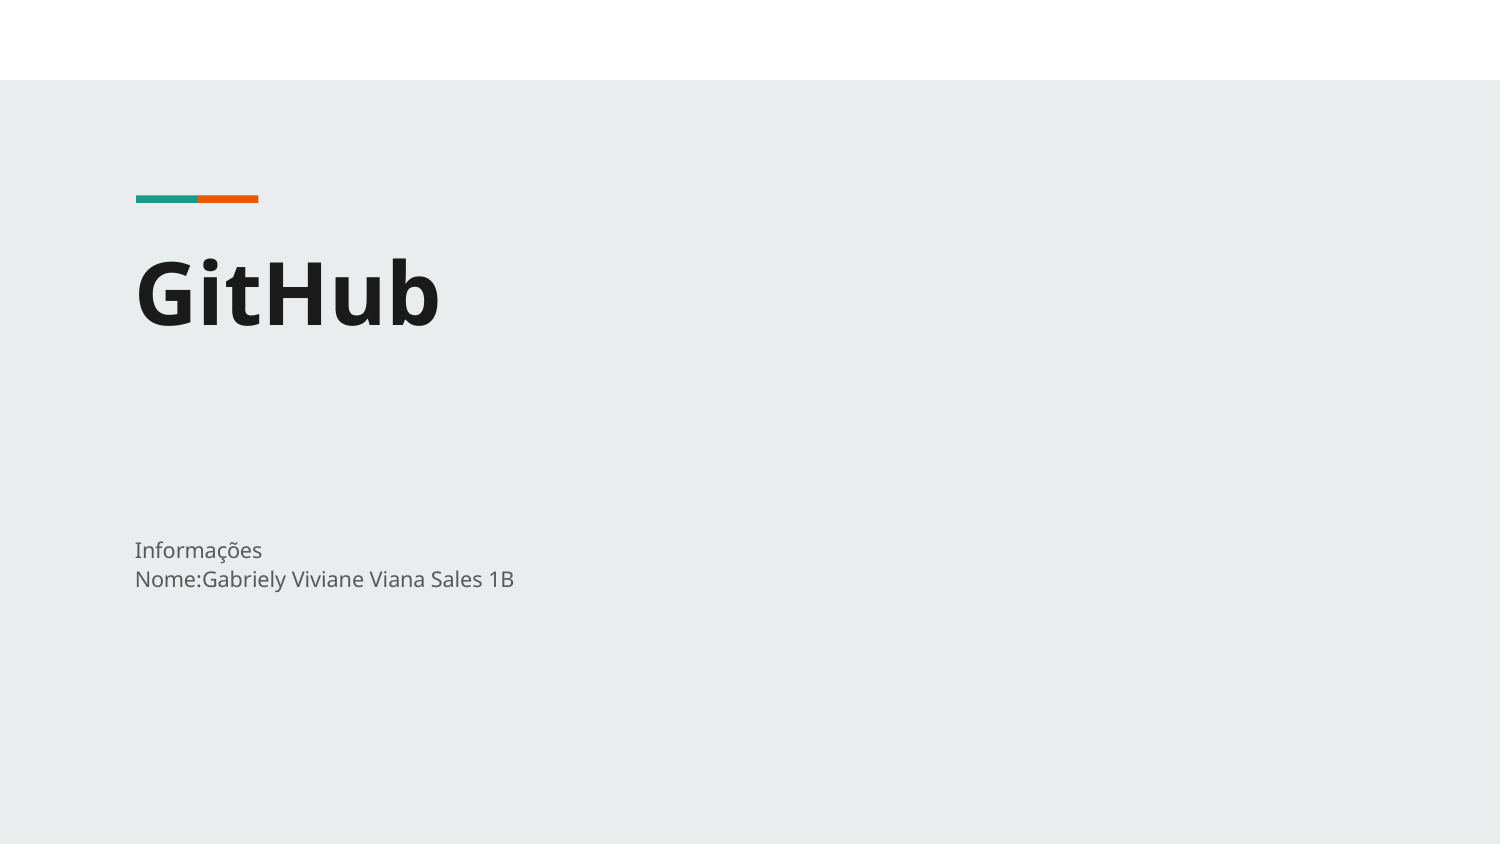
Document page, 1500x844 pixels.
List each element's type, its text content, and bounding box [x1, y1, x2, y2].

title GitHub [119, 216, 1381, 490]
subtitle Informações Nome:Gabriely Viviane Viana Sales 1B [119, 520, 1381, 610]
